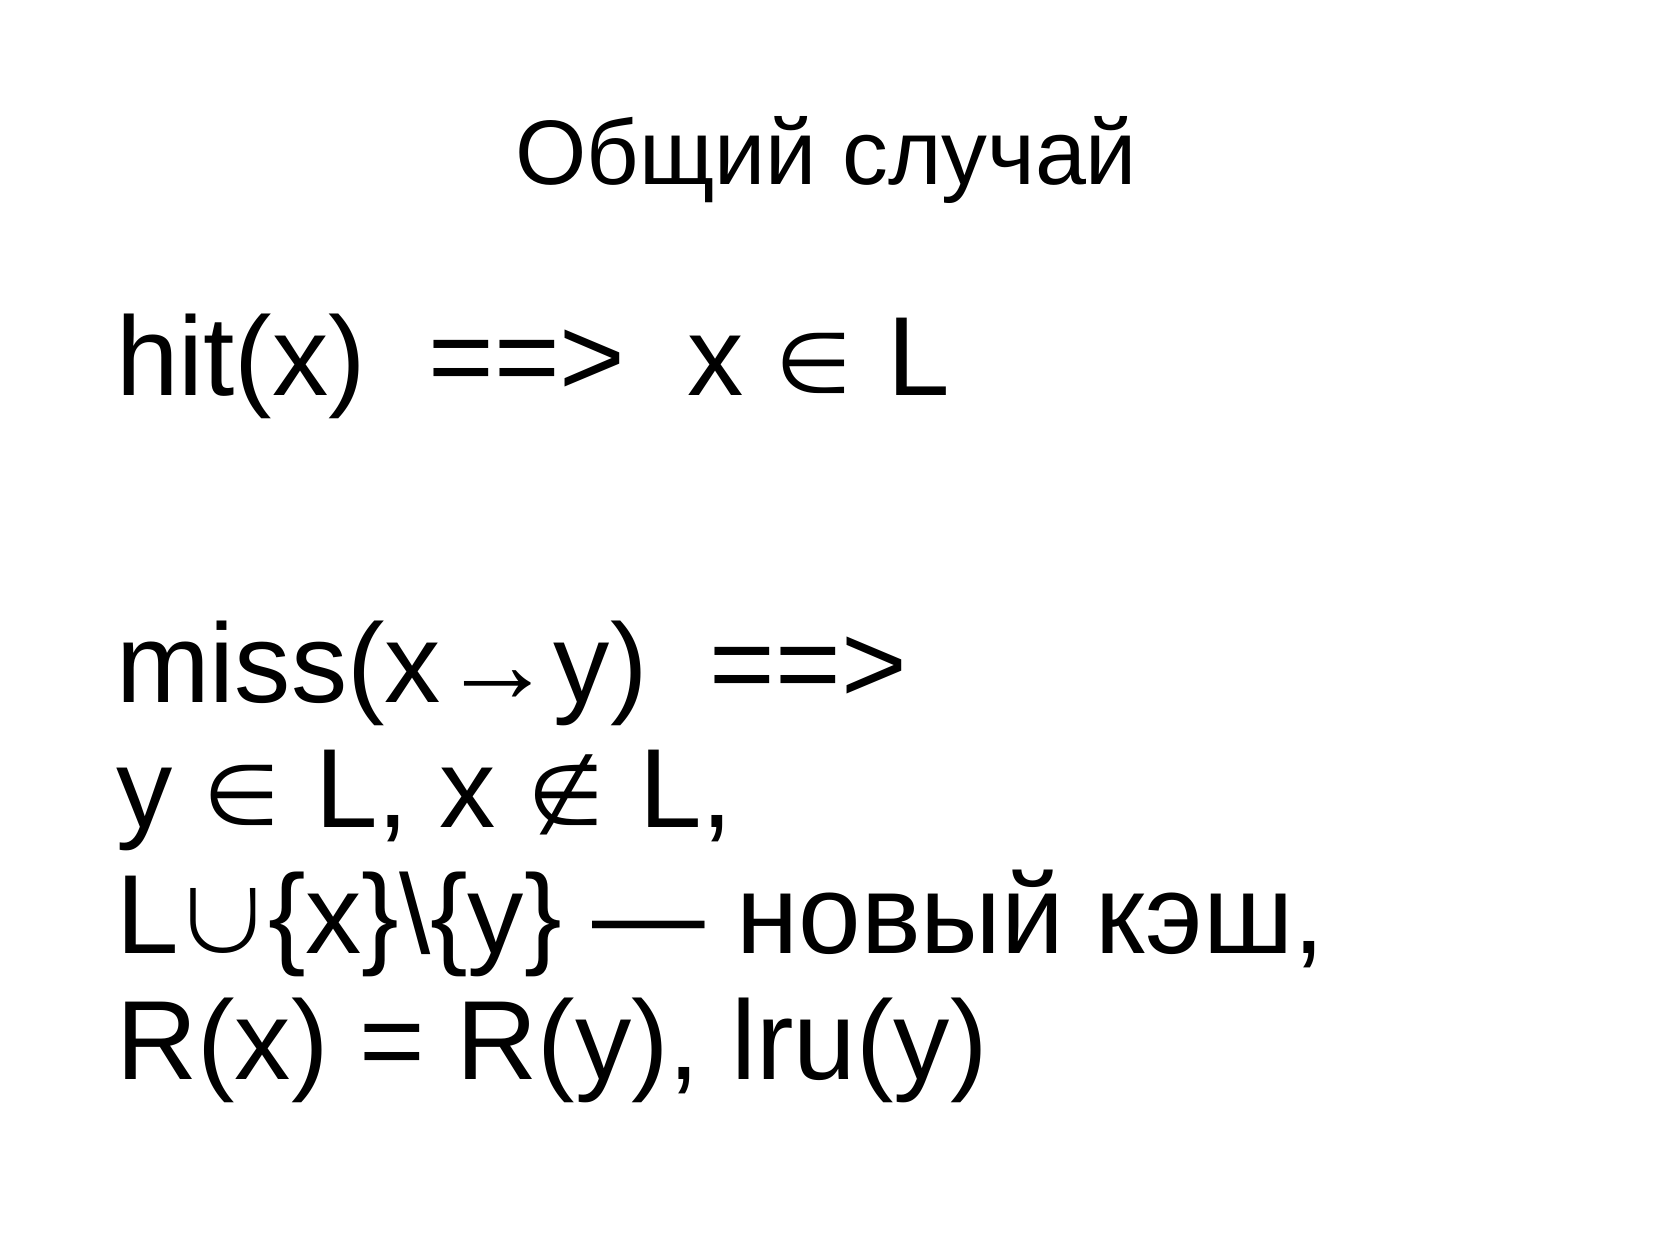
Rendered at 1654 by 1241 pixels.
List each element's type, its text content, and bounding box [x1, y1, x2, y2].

title Общий случай [82, 49, 1571, 257]
text_box hit(x) ==> x  L [101, 286, 965, 439]
text_box miss(x→y) ==> y  L, x  L, L{x}\{y} — новый кэш, R(x) = R(y), lru(y) [101, 593, 1369, 1135]
